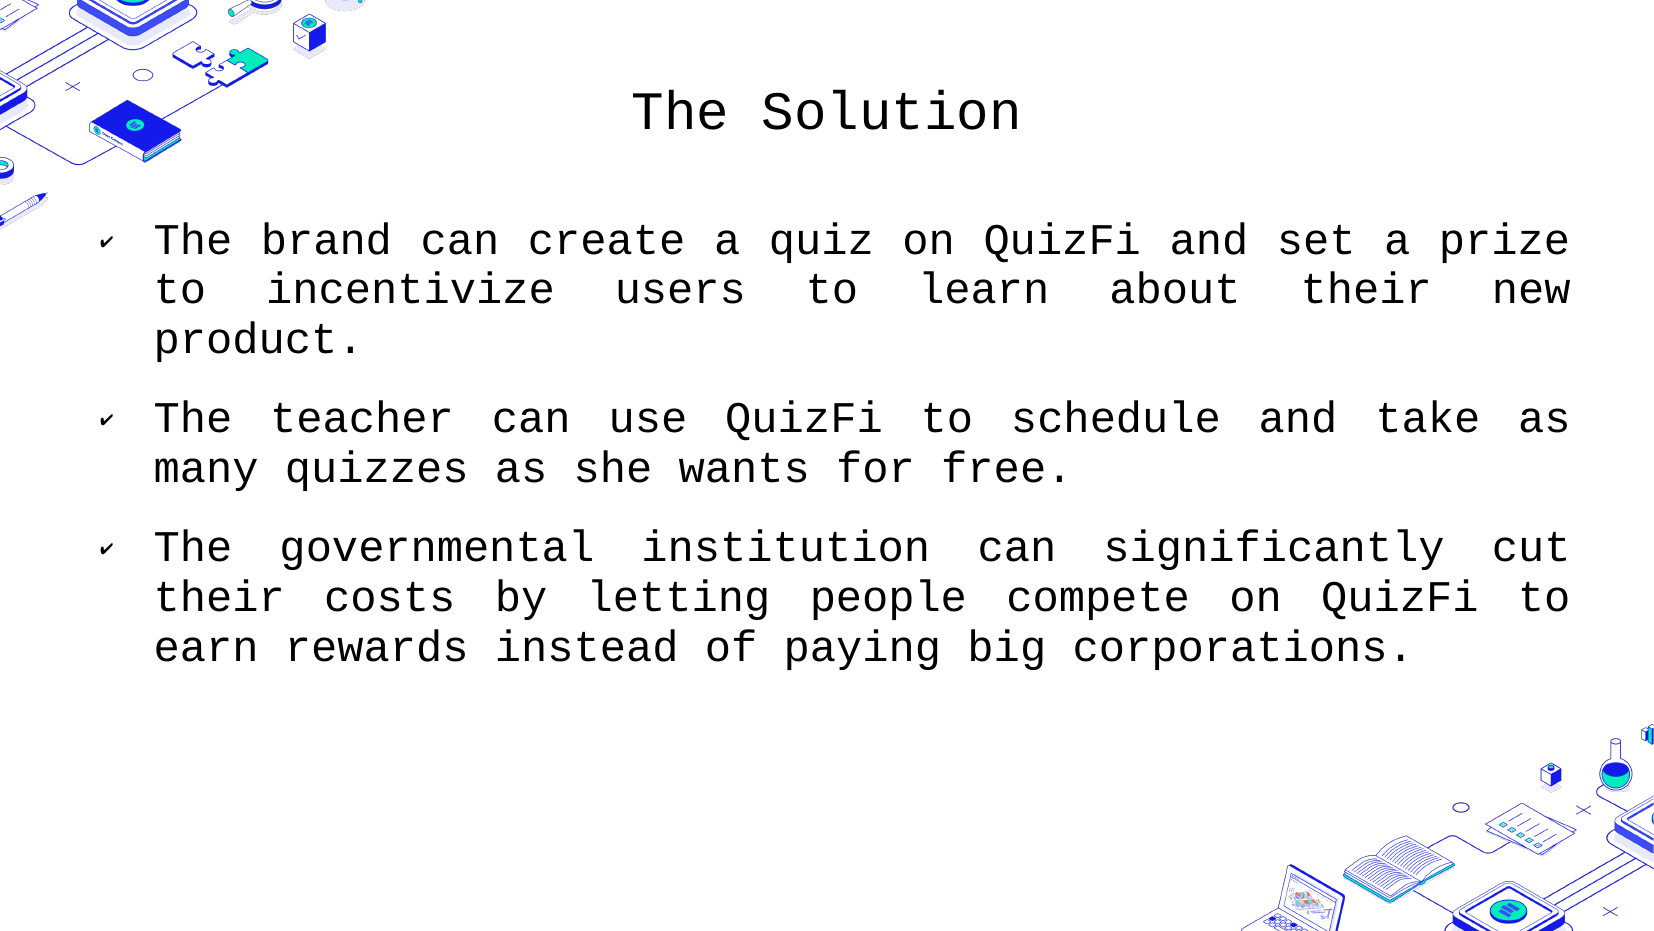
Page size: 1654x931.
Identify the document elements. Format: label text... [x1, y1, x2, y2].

picture [1237, 675, 1654, 931]
list The brand can create a quiz on QuizFi and set a prize to incentivize users to learn about their new product. The teacher can use QuizFi to schedule and take as many quizzes as she wants for free. The governmental institution can significantly cut their costs by letting people compete on QuizFi to earn rewards instead of paying big corporations. [82, 217, 1571, 758]
picture [0, 0, 378, 263]
title The Solution [82, 37, 1571, 193]
